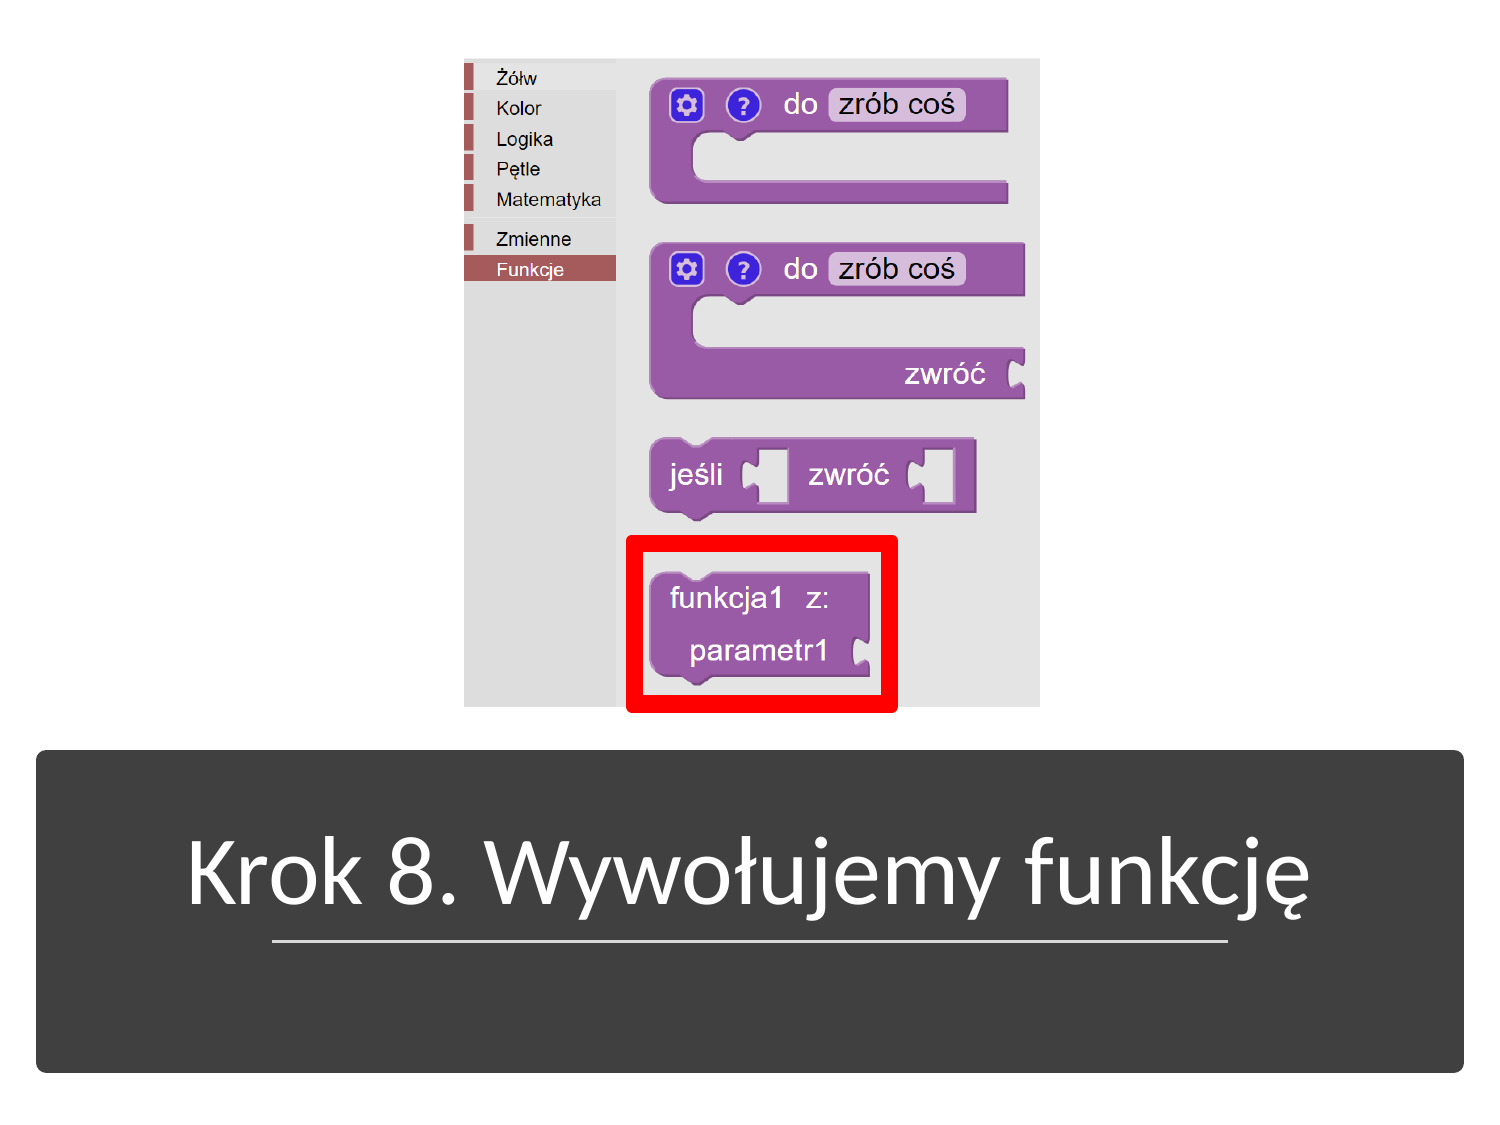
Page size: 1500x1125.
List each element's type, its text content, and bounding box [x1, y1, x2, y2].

text_box [46, 760, 1454, 1063]
title Krok 8. Wywołujemy funkcję [64, 780, 1436, 933]
picture [453, 50, 1040, 707]
text_box [631, 540, 892, 707]
picture [637, 546, 887, 701]
